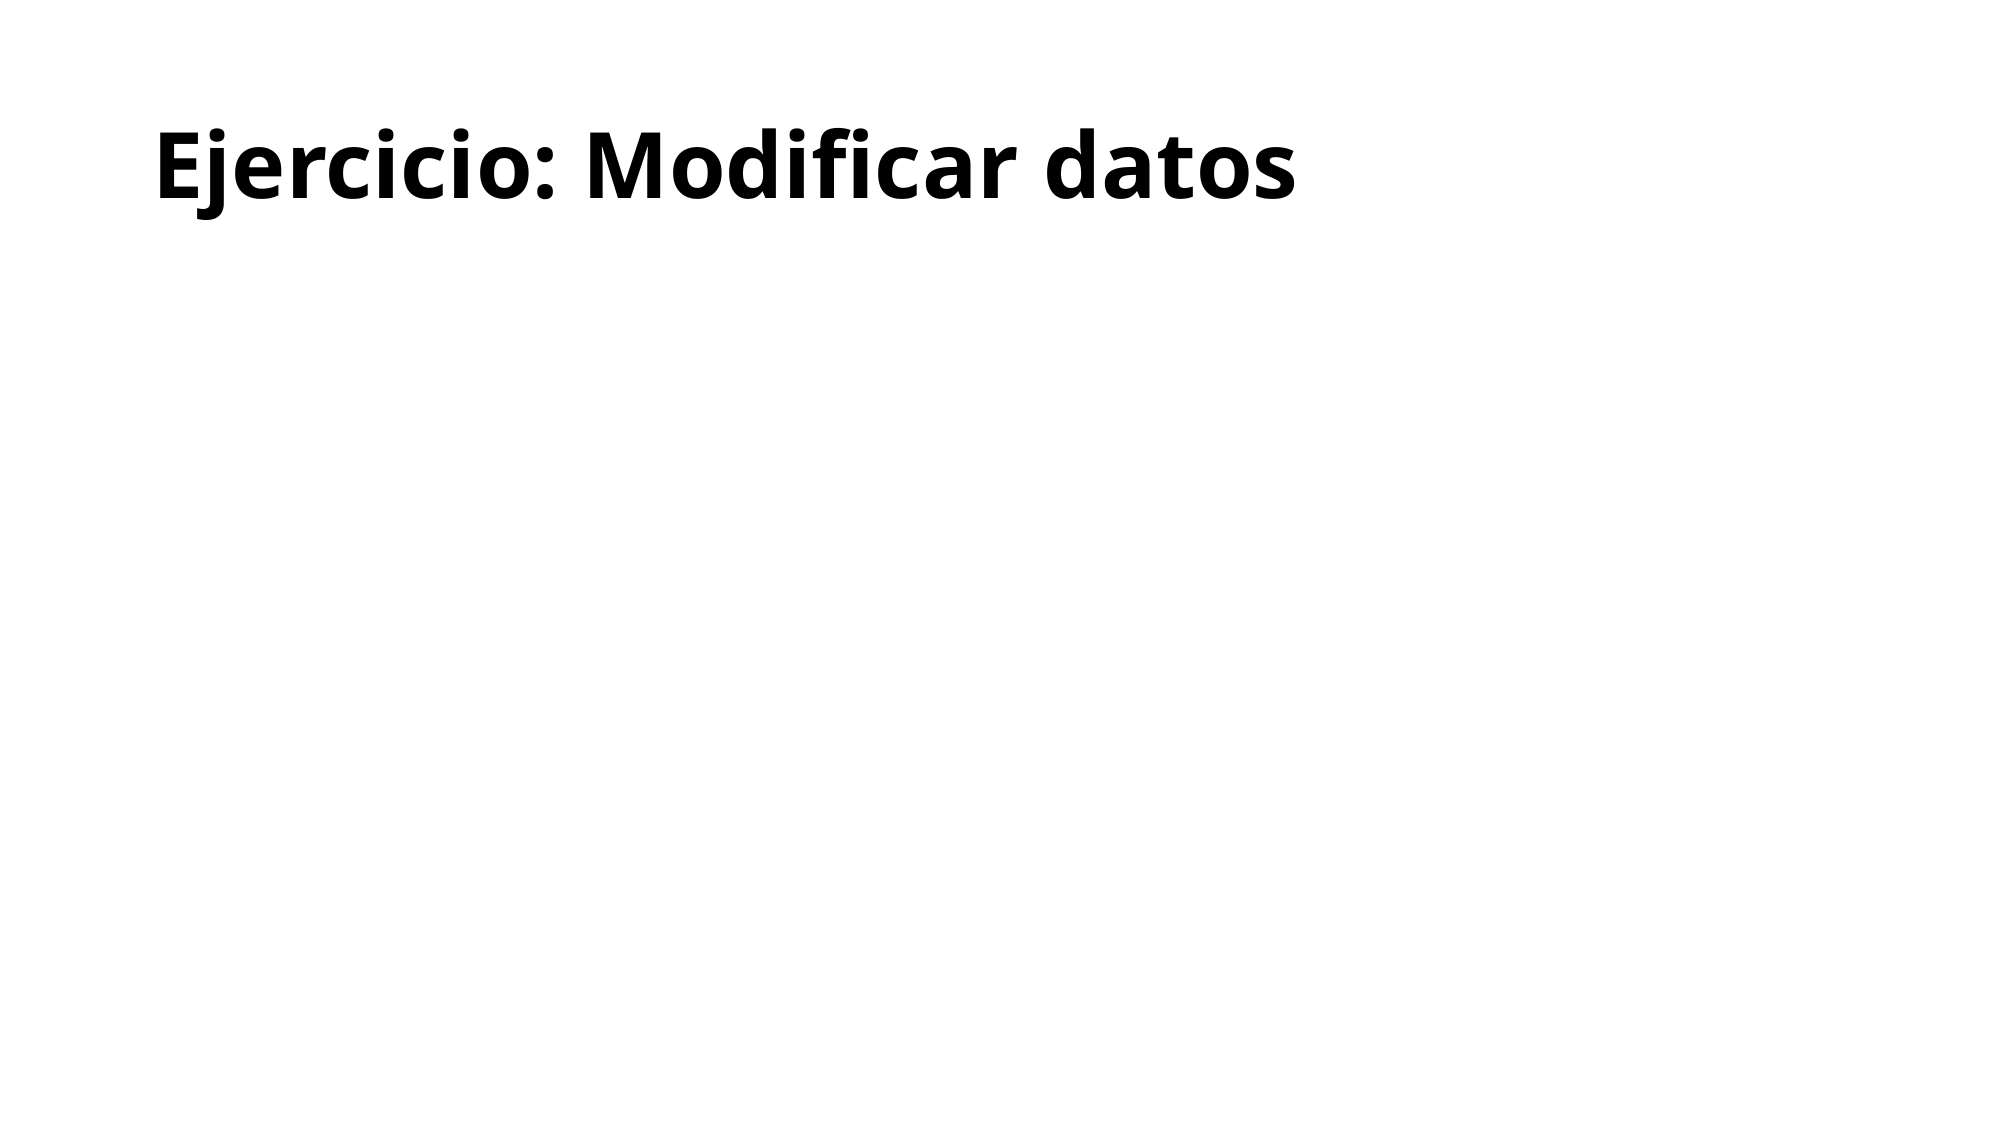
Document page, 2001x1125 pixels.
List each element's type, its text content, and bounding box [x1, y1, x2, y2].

title Ejercicio: Modificar datos [137, 59, 1863, 278]
